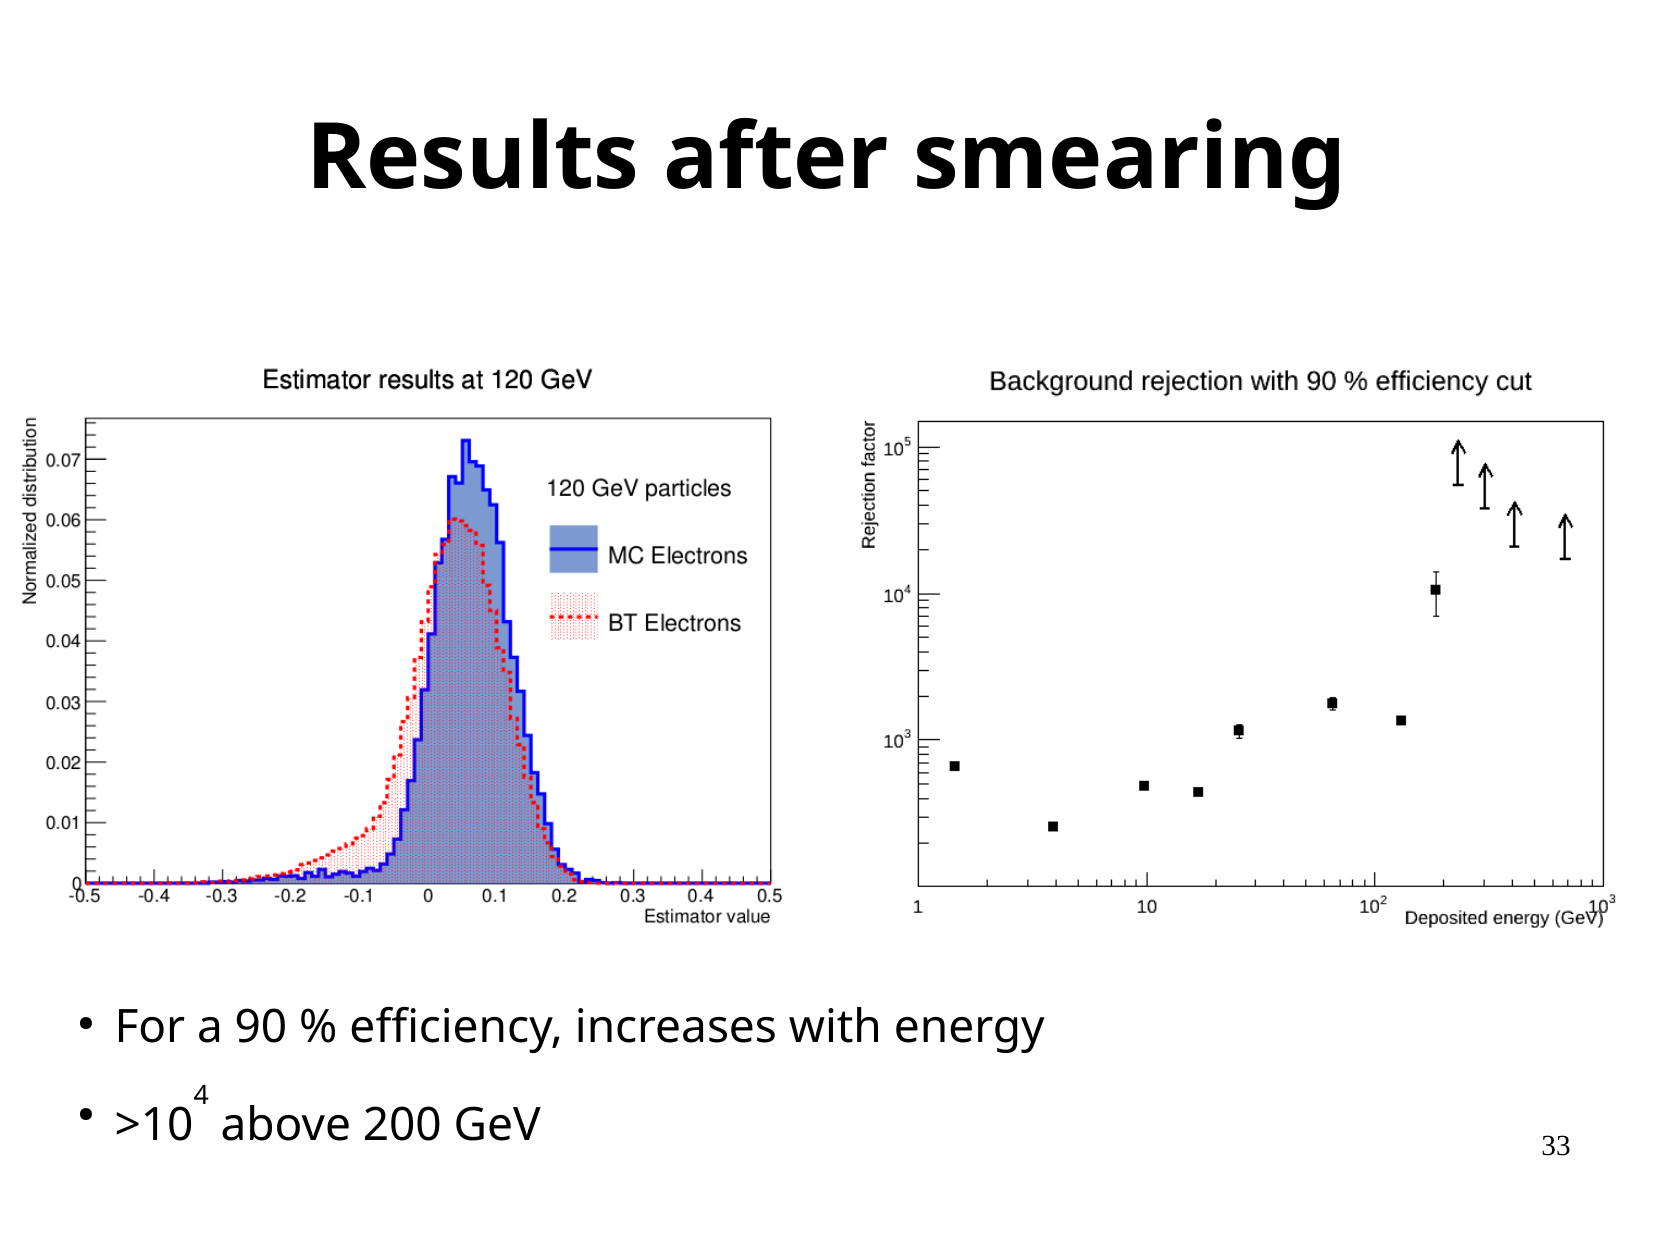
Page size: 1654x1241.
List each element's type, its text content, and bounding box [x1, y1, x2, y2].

picture [0, 361, 856, 941]
list For a 90 % efficiency, increases with energy >104 above 200 GeV [65, 993, 1141, 1157]
title Results after smearing [82, 49, 1571, 257]
chart [856, 363, 1648, 936]
